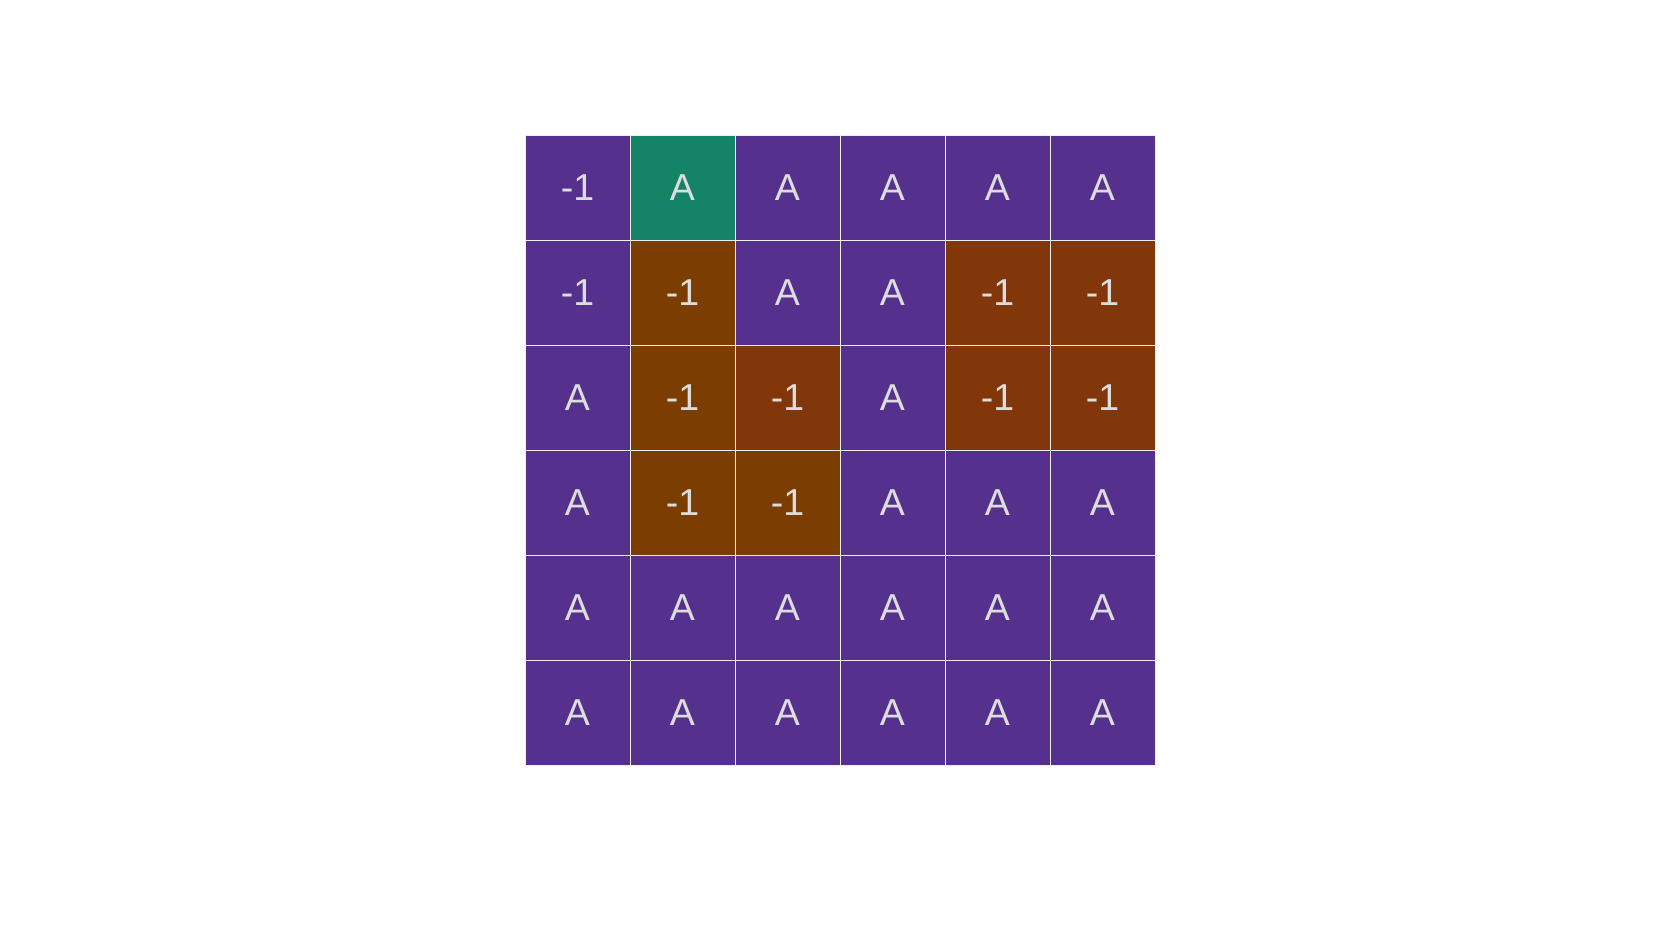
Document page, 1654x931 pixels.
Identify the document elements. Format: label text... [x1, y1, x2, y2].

text_box A [945, 135, 1050, 240]
text_box -1 [630, 345, 735, 450]
text_box -1 [525, 135, 630, 240]
text_box A [525, 450, 630, 555]
text_box -1 [630, 450, 735, 555]
text_box -1 [945, 345, 1050, 450]
text_box A [630, 135, 735, 240]
text_box A [945, 555, 1050, 660]
text_box A [1050, 450, 1156, 555]
text_box -1 [945, 240, 1050, 345]
text_box A [840, 555, 945, 660]
text_box A [840, 240, 945, 345]
text_box A [525, 660, 630, 766]
text_box -1 [525, 240, 630, 345]
text_box A [945, 450, 1050, 555]
text_box -1 [630, 240, 735, 345]
text_box -1 [735, 450, 840, 555]
text_box A [945, 660, 1050, 766]
text_box A [735, 555, 840, 660]
text_box A [1050, 555, 1156, 660]
text_box -1 [1050, 240, 1156, 345]
text_box A [840, 660, 945, 766]
text_box A [735, 660, 840, 766]
text_box A [525, 555, 630, 660]
text_box A [735, 240, 840, 345]
text_box A [840, 450, 945, 555]
text_box A [840, 135, 945, 240]
text_box A [1050, 135, 1156, 240]
text_box A [630, 660, 735, 766]
text_box A [630, 555, 735, 660]
text_box -1 [735, 345, 840, 450]
text_box A [1050, 660, 1156, 766]
text_box A [735, 135, 840, 240]
text_box A [840, 345, 945, 450]
text_box A [525, 345, 630, 450]
text_box -1 [1050, 345, 1156, 450]
